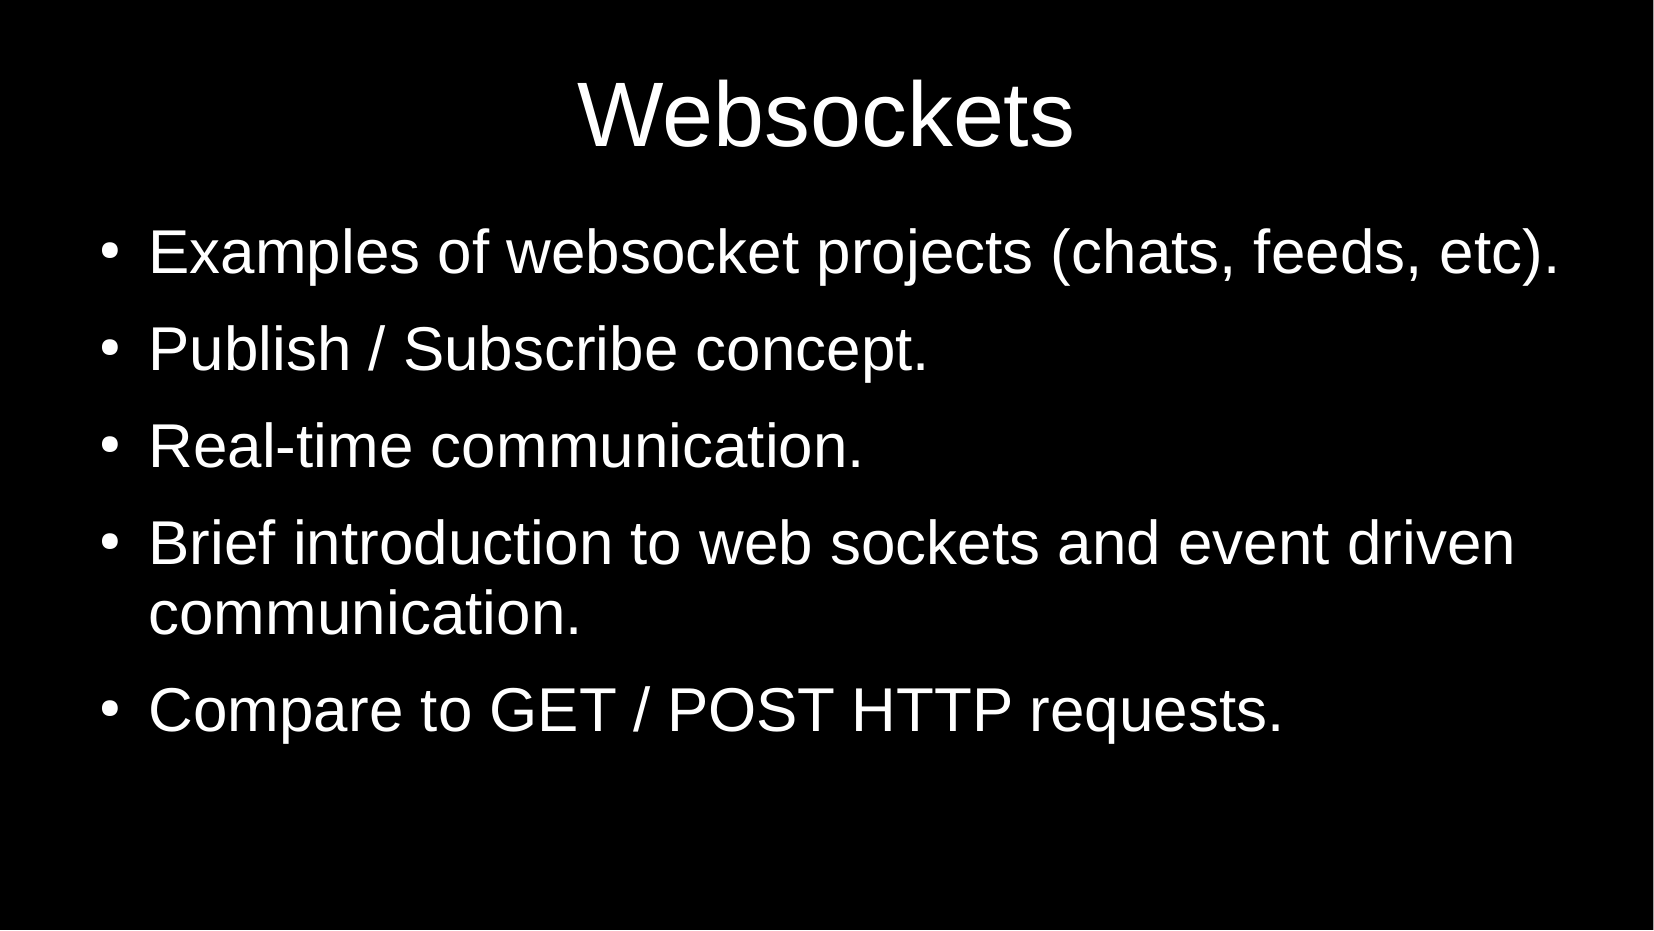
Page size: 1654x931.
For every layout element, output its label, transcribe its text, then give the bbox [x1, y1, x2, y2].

title Websockets [82, 37, 1571, 193]
list Examples of websocket projects (chats, feeds, etc). Publish / Subscribe concept. Real-time communication. Brief introduction to web sockets and event driven communication. Compare to GET / POST HTTP requests. [82, 217, 1571, 758]
